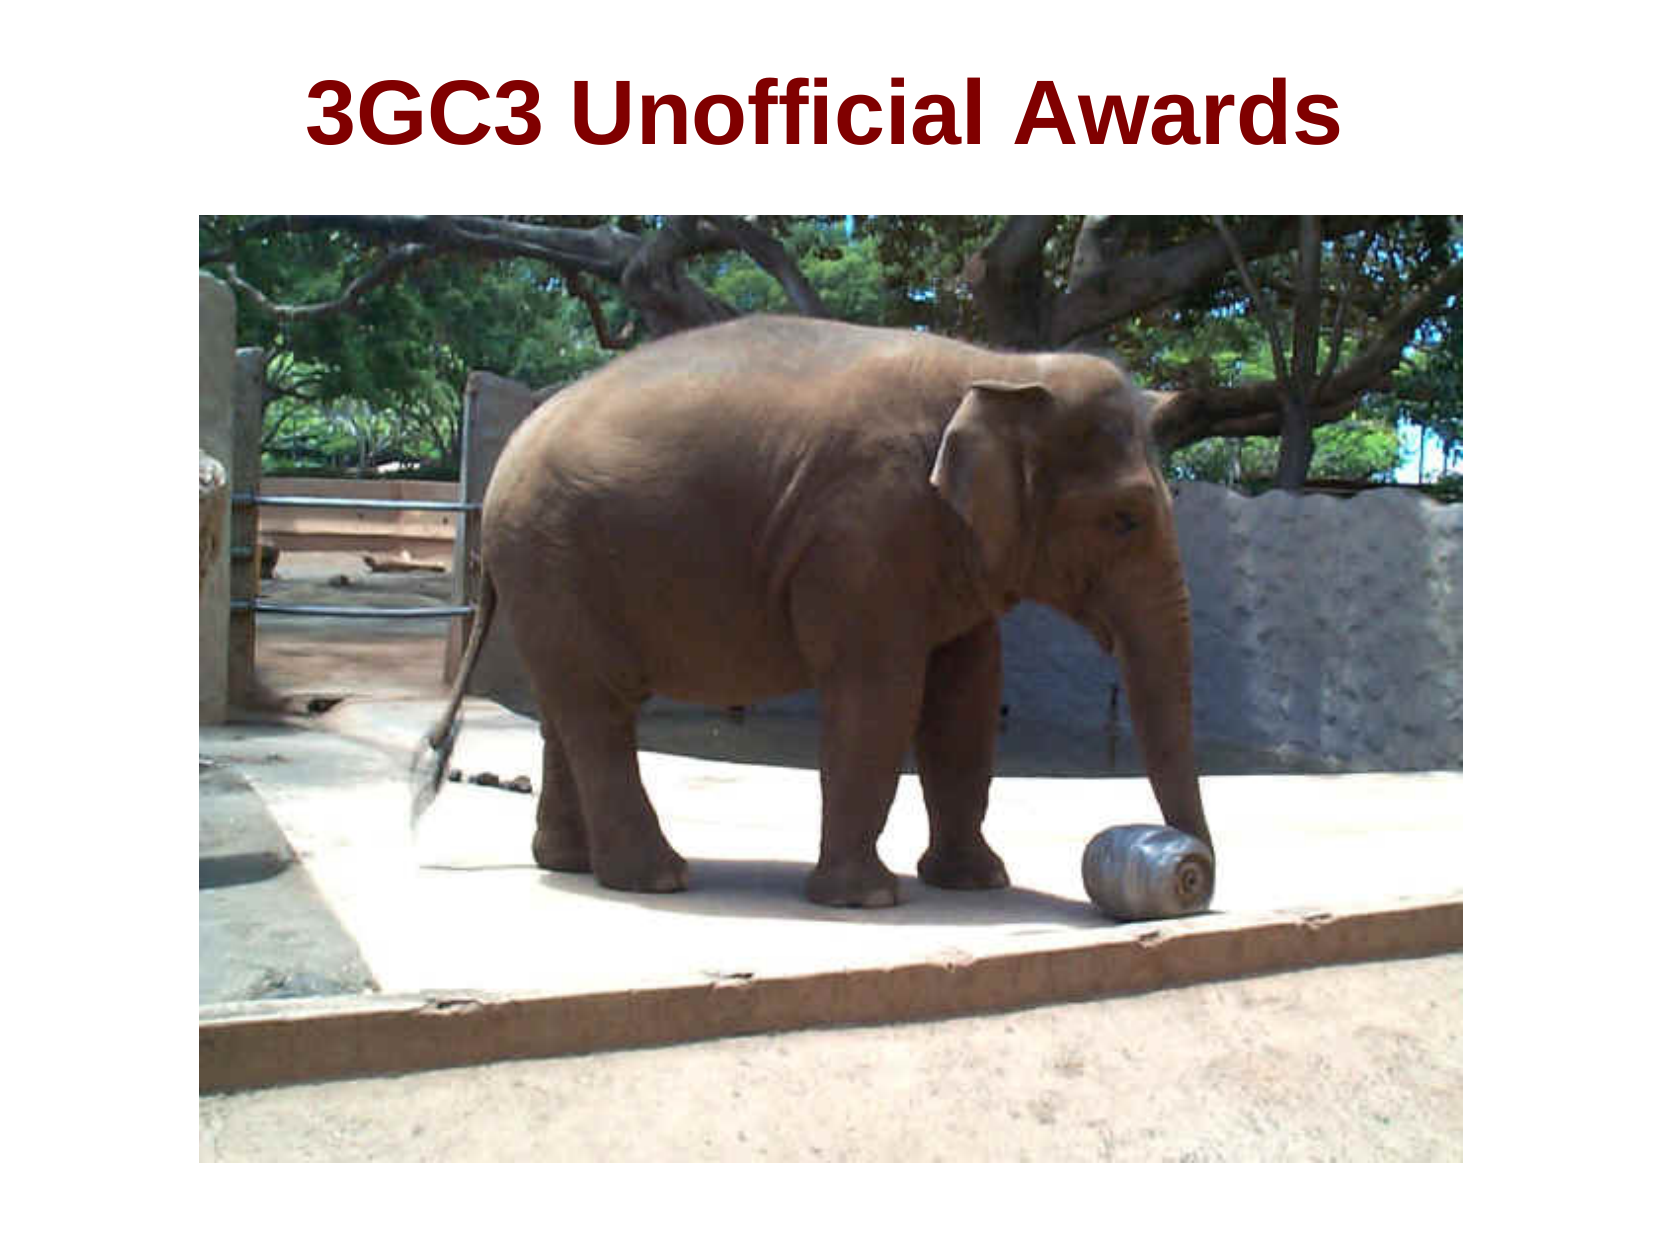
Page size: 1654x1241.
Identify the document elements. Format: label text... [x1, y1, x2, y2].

title 3GC3 Unofficial Awards [75, 37, 1576, 188]
picture [199, 215, 1463, 1163]
